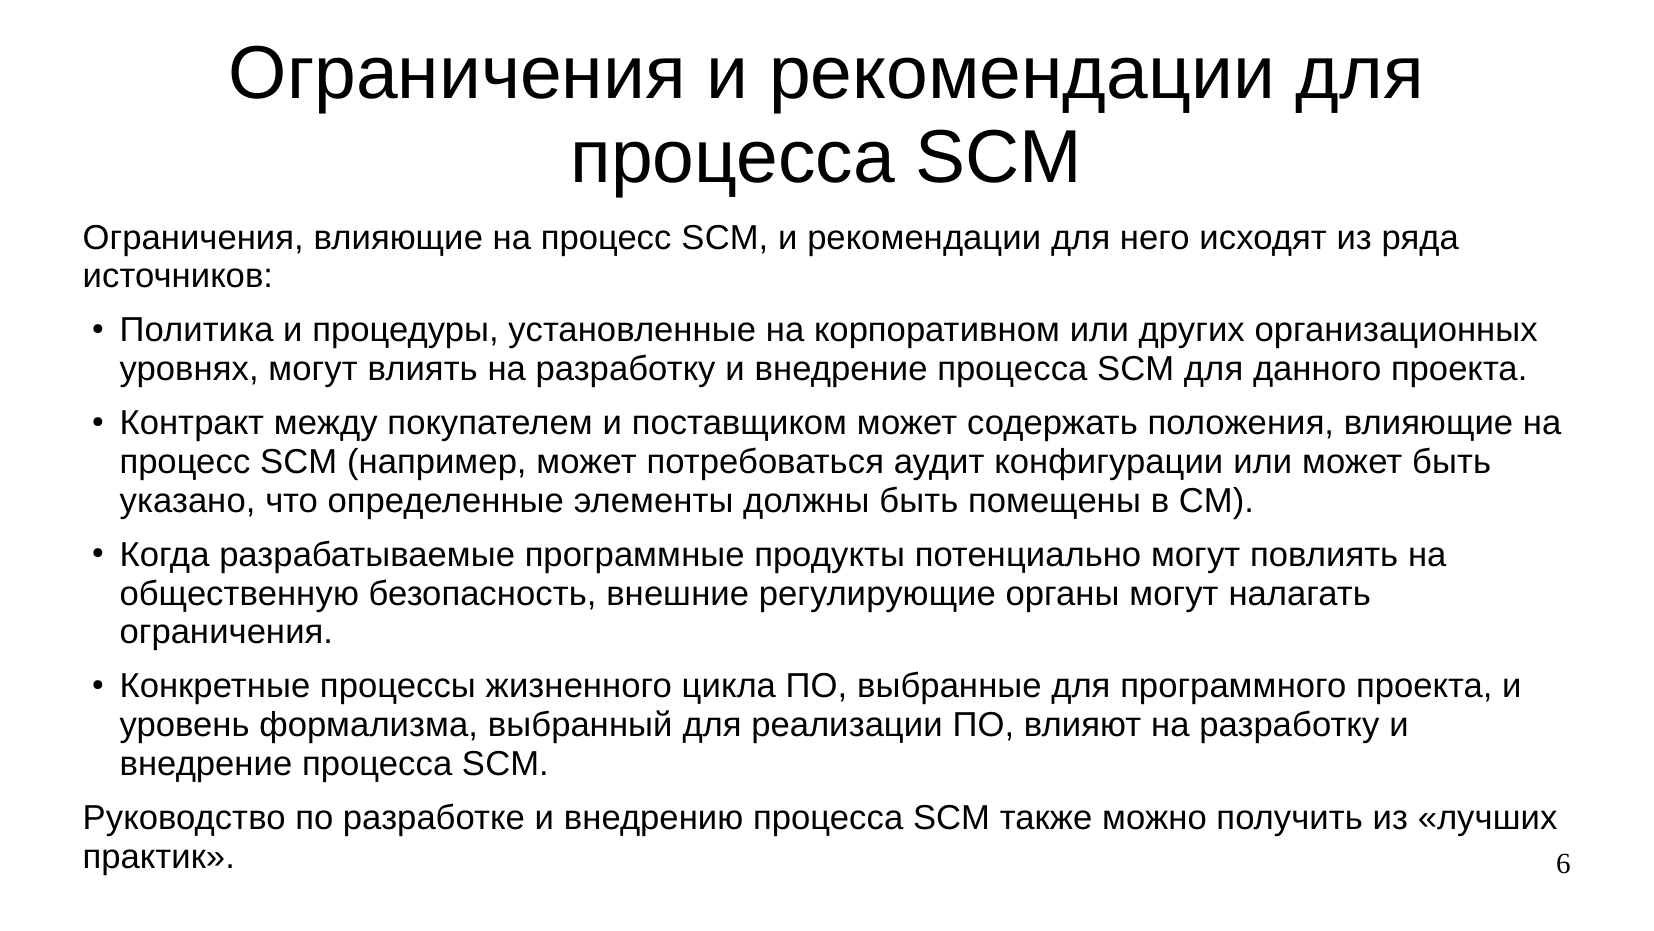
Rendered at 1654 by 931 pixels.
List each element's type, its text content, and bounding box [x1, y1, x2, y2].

title Ограничения и рекомендации для процесса SCM [82, 30, 1571, 199]
list Ограничения, влияющие на процесс SCM, и рекомендации для него исходят из ряда источников: Политика и процедуры, установленные на корпоративном или других организационных уровнях, могут влиять на разработку и внедрение процесса SCM для данного проекта. Контракт между покупателем и поставщиком может содержать положения, влияющие на процесс SCM (например, может потребоваться аудит конфигурации или может быть указано, что определенные элементы должны быть помещены в CM). Когда разрабатываемые программные продукты потенциально могут повлиять на общественную безопасность, внешние регулирующие органы могут налагать ограничения. Конкретные процессы жизненного цикла ПО, выбранные для программного проекта, и уровень формализма, выбранный для реализации ПО, влияют на разработку и внедрение процесса SCM. Руководство по разработке и внедрению процесса SCM также можно получить из «лучших практик». [82, 217, 1571, 886]
